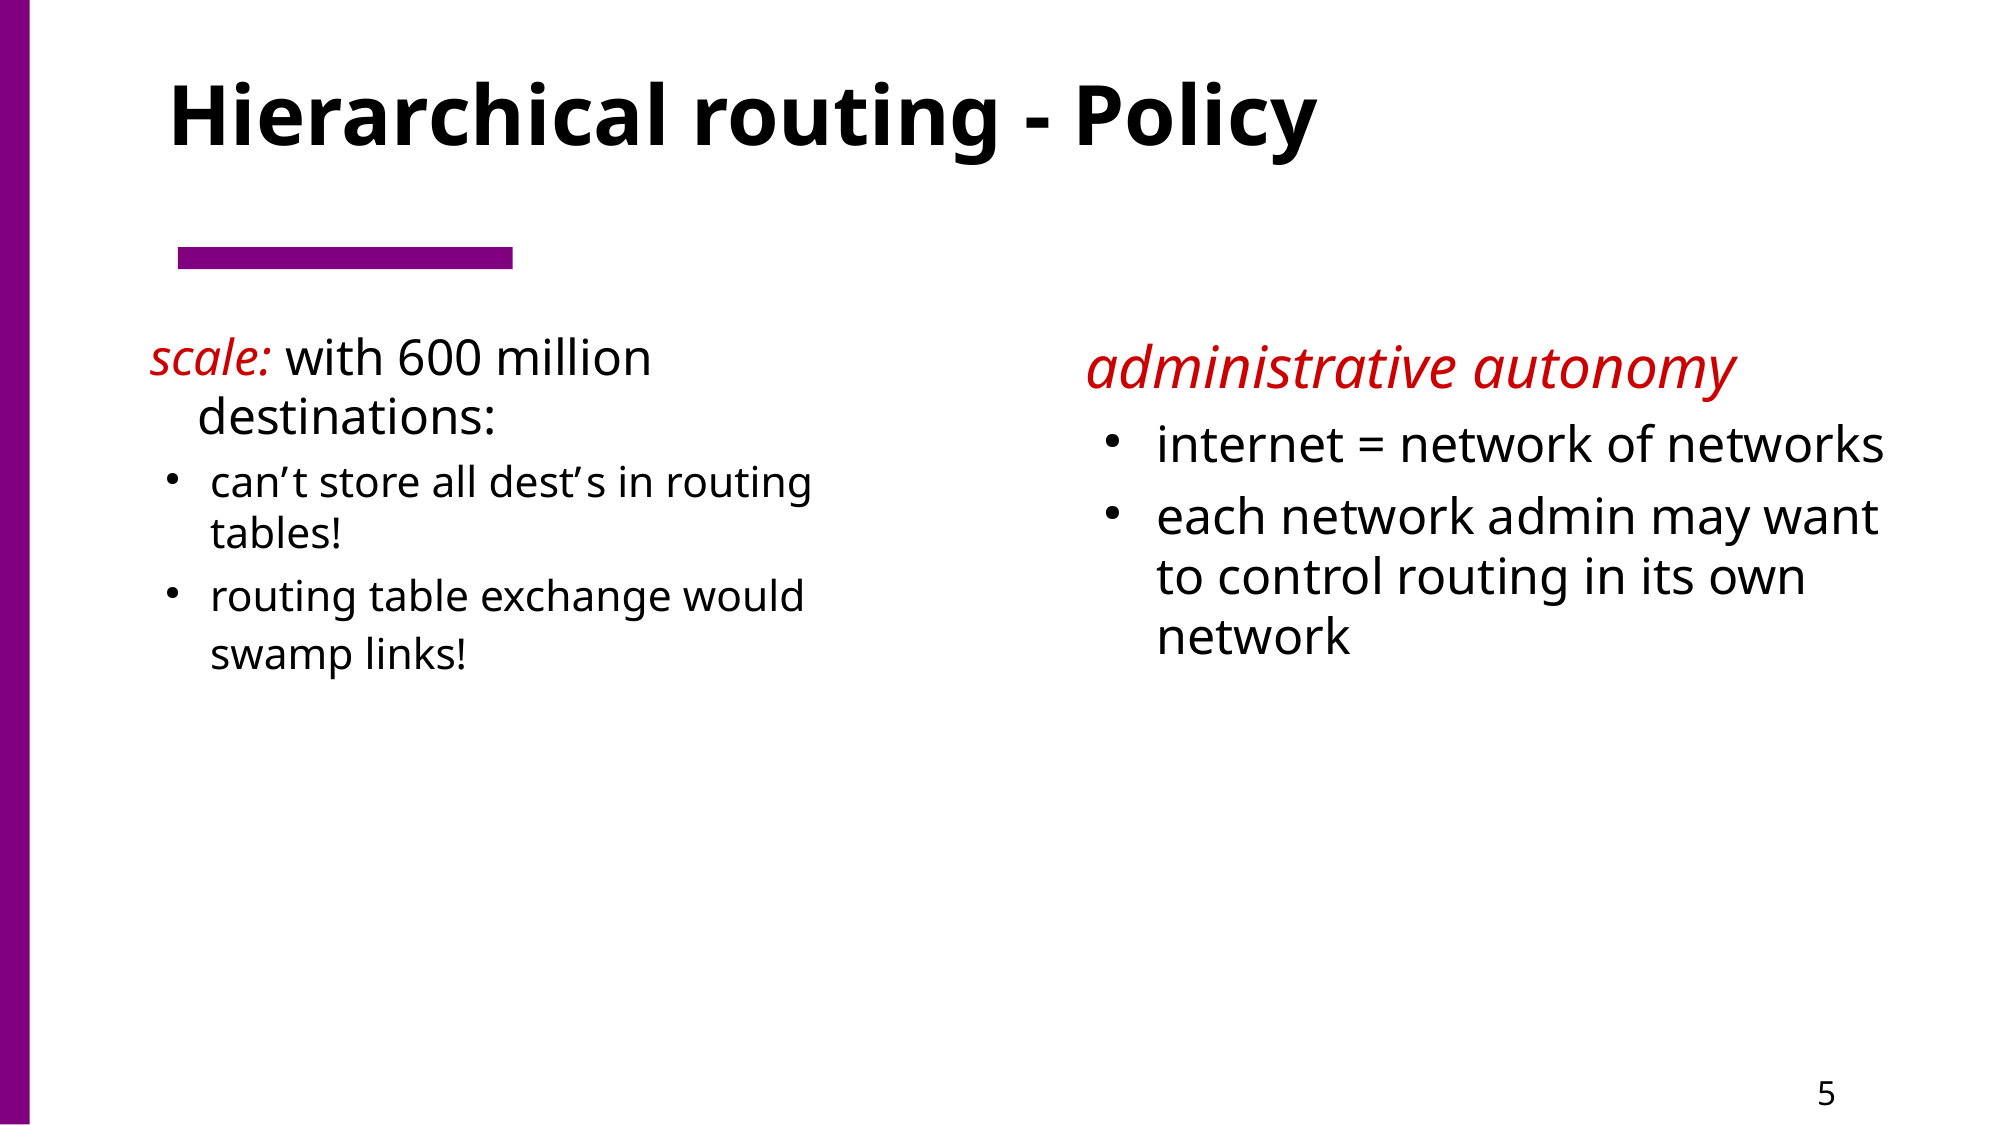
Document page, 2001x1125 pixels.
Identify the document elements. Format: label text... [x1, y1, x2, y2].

title Hierarchical routing - Policy [116, 39, 1591, 185]
list scale: with 600 million destinations: can’t store all dest’s in routing tables! routing table exchange would swamp links! [135, 318, 969, 691]
list administrative autonomy internet = network of networks each network admin may want to control routing in its own network [1070, 322, 1951, 736]
